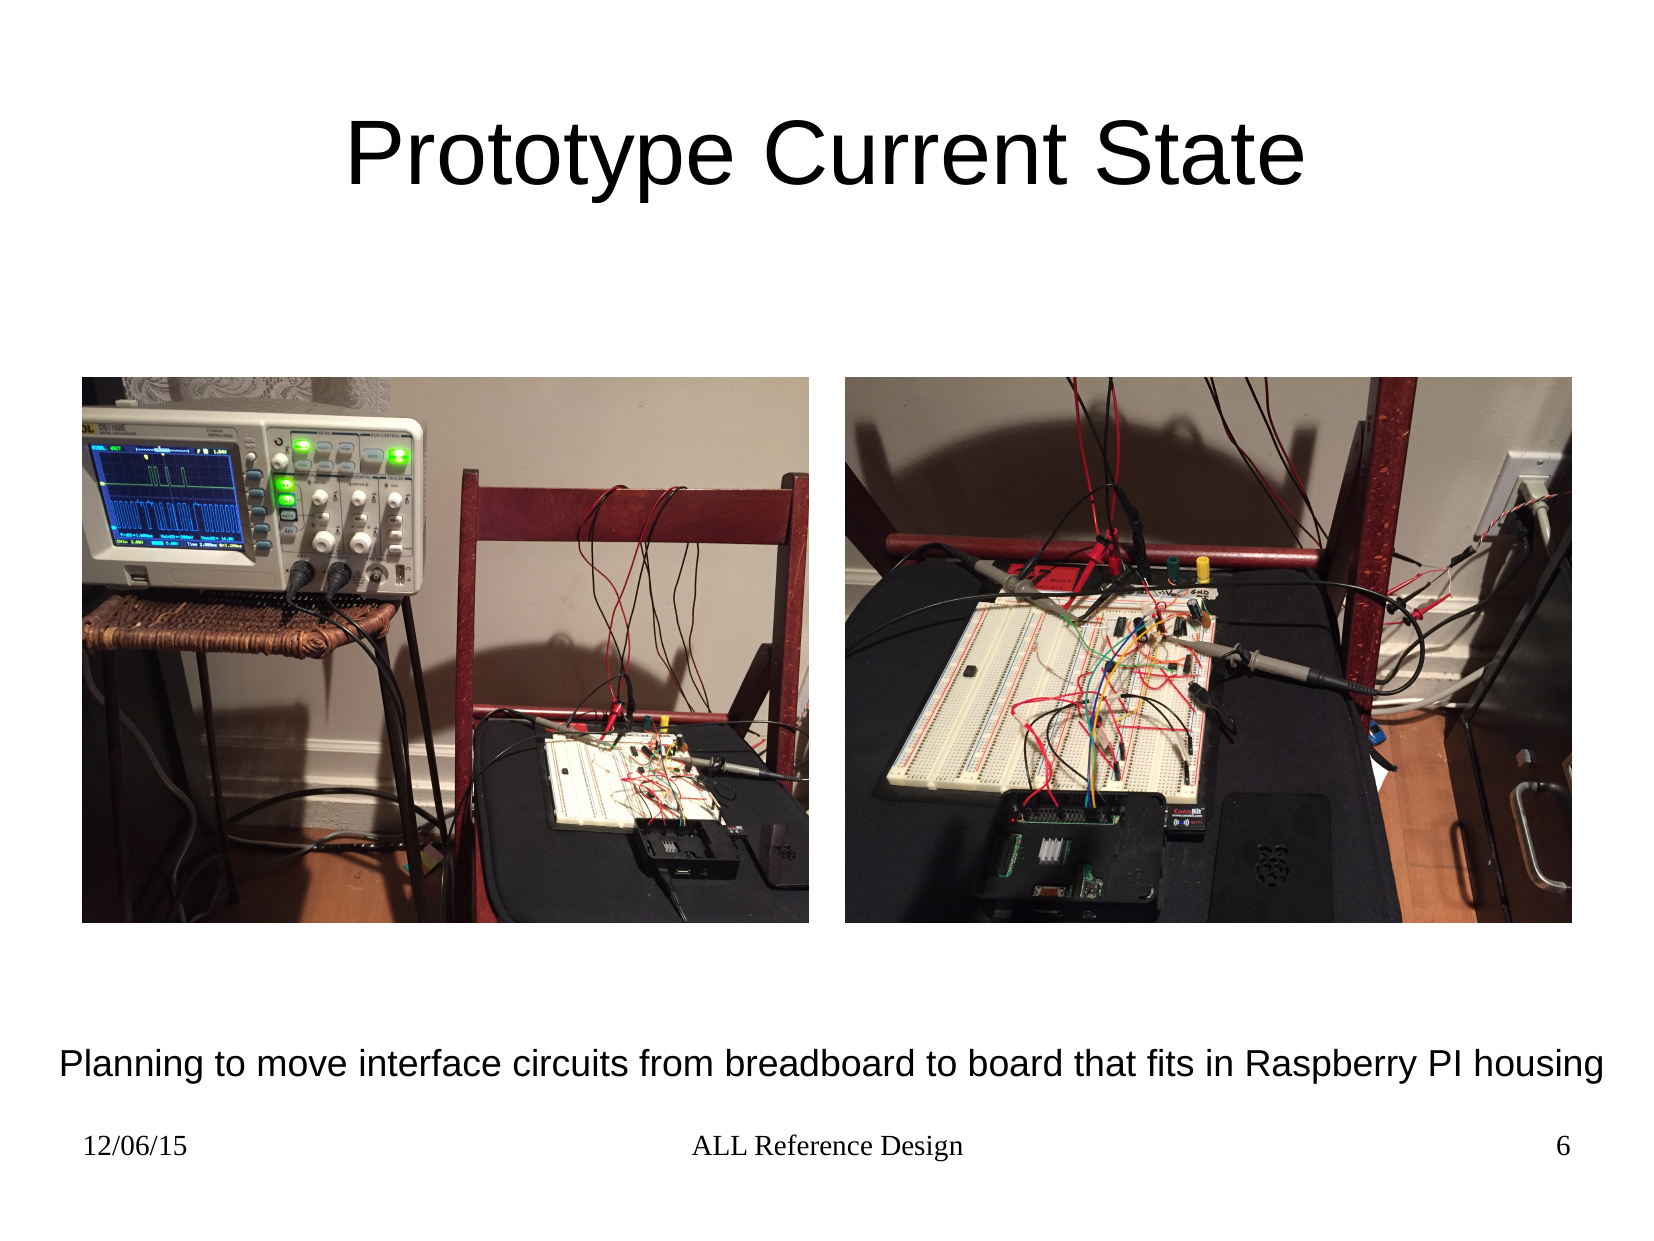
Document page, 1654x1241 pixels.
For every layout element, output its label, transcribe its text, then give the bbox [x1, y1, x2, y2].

picture [845, 377, 1572, 923]
text_box Planning to move interface circuits from breadboard to board that fits in Raspberry PI housing [44, 1035, 1630, 1092]
picture [82, 377, 809, 923]
title Prototype Current State [82, 49, 1571, 257]
